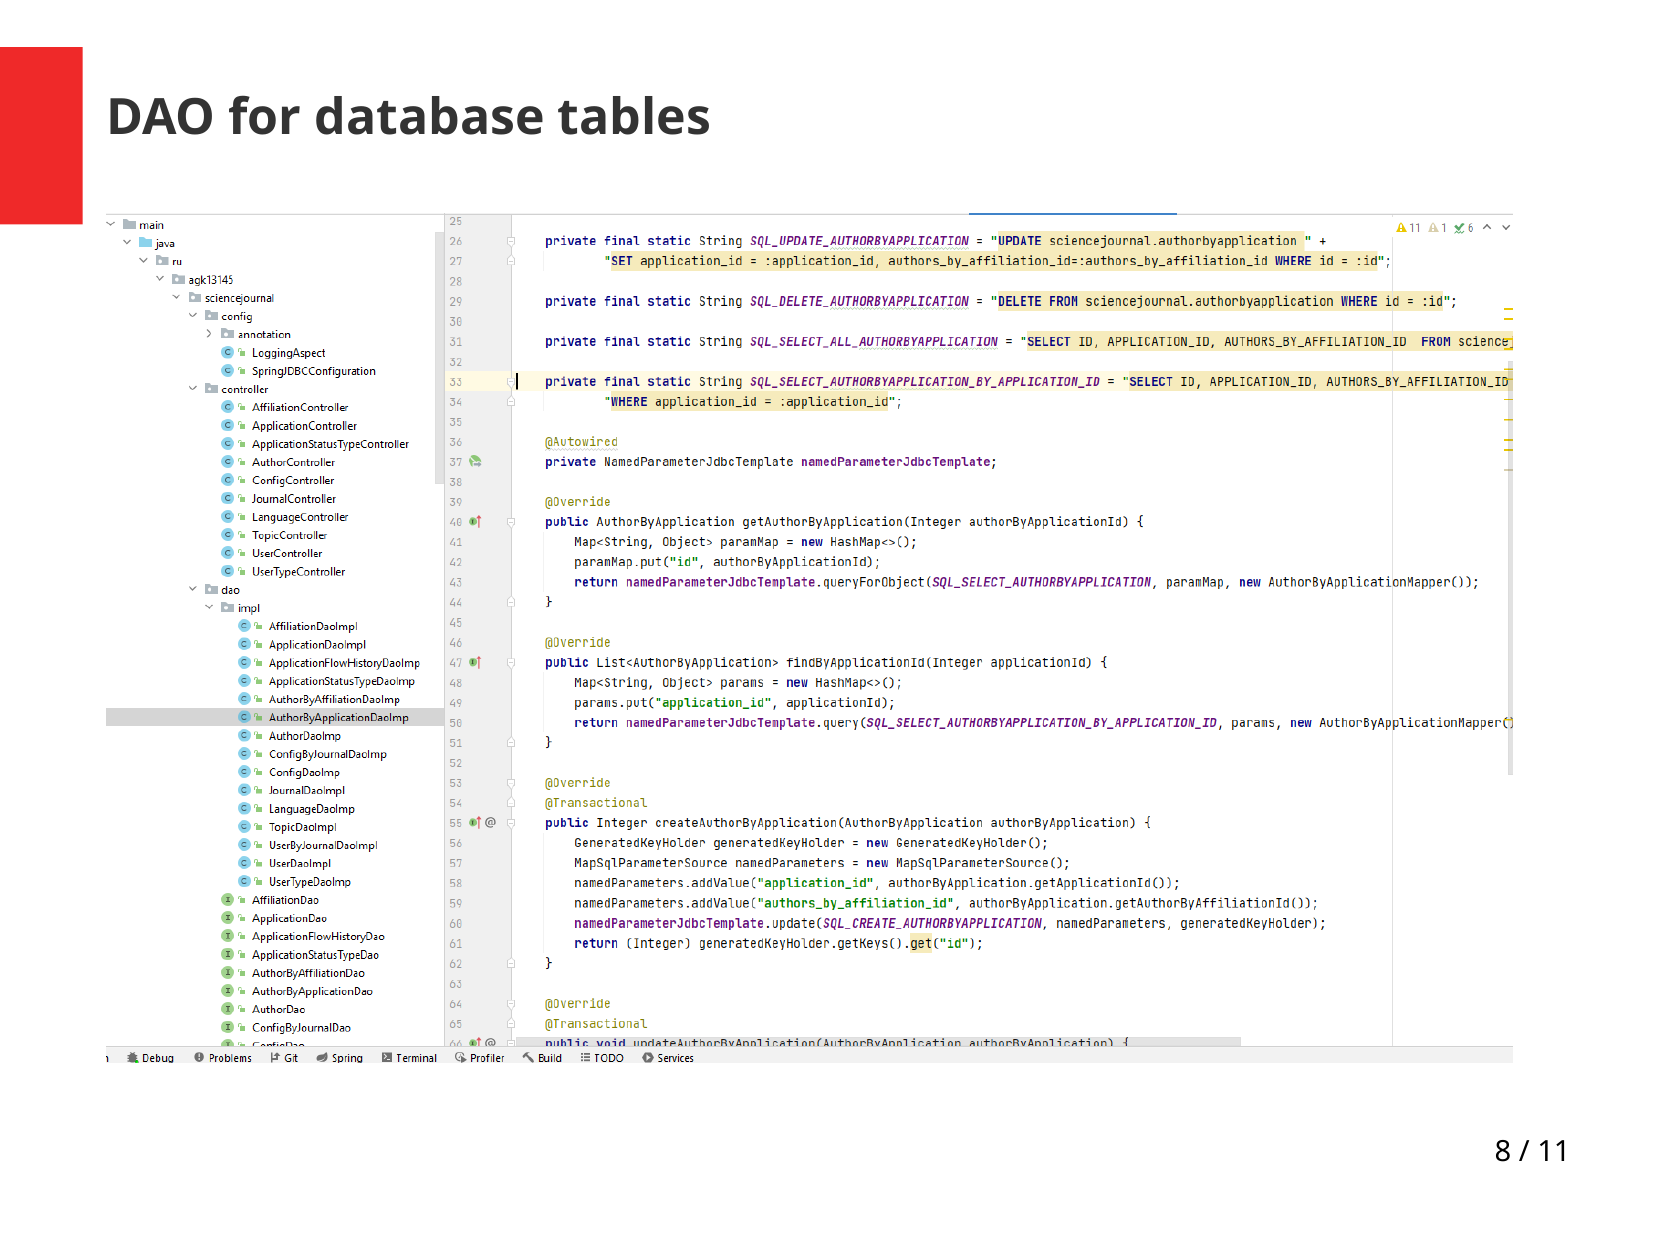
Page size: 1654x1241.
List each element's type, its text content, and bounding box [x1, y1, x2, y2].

picture [106, 213, 1513, 1063]
title DAO for database tables [106, 0, 1560, 242]
